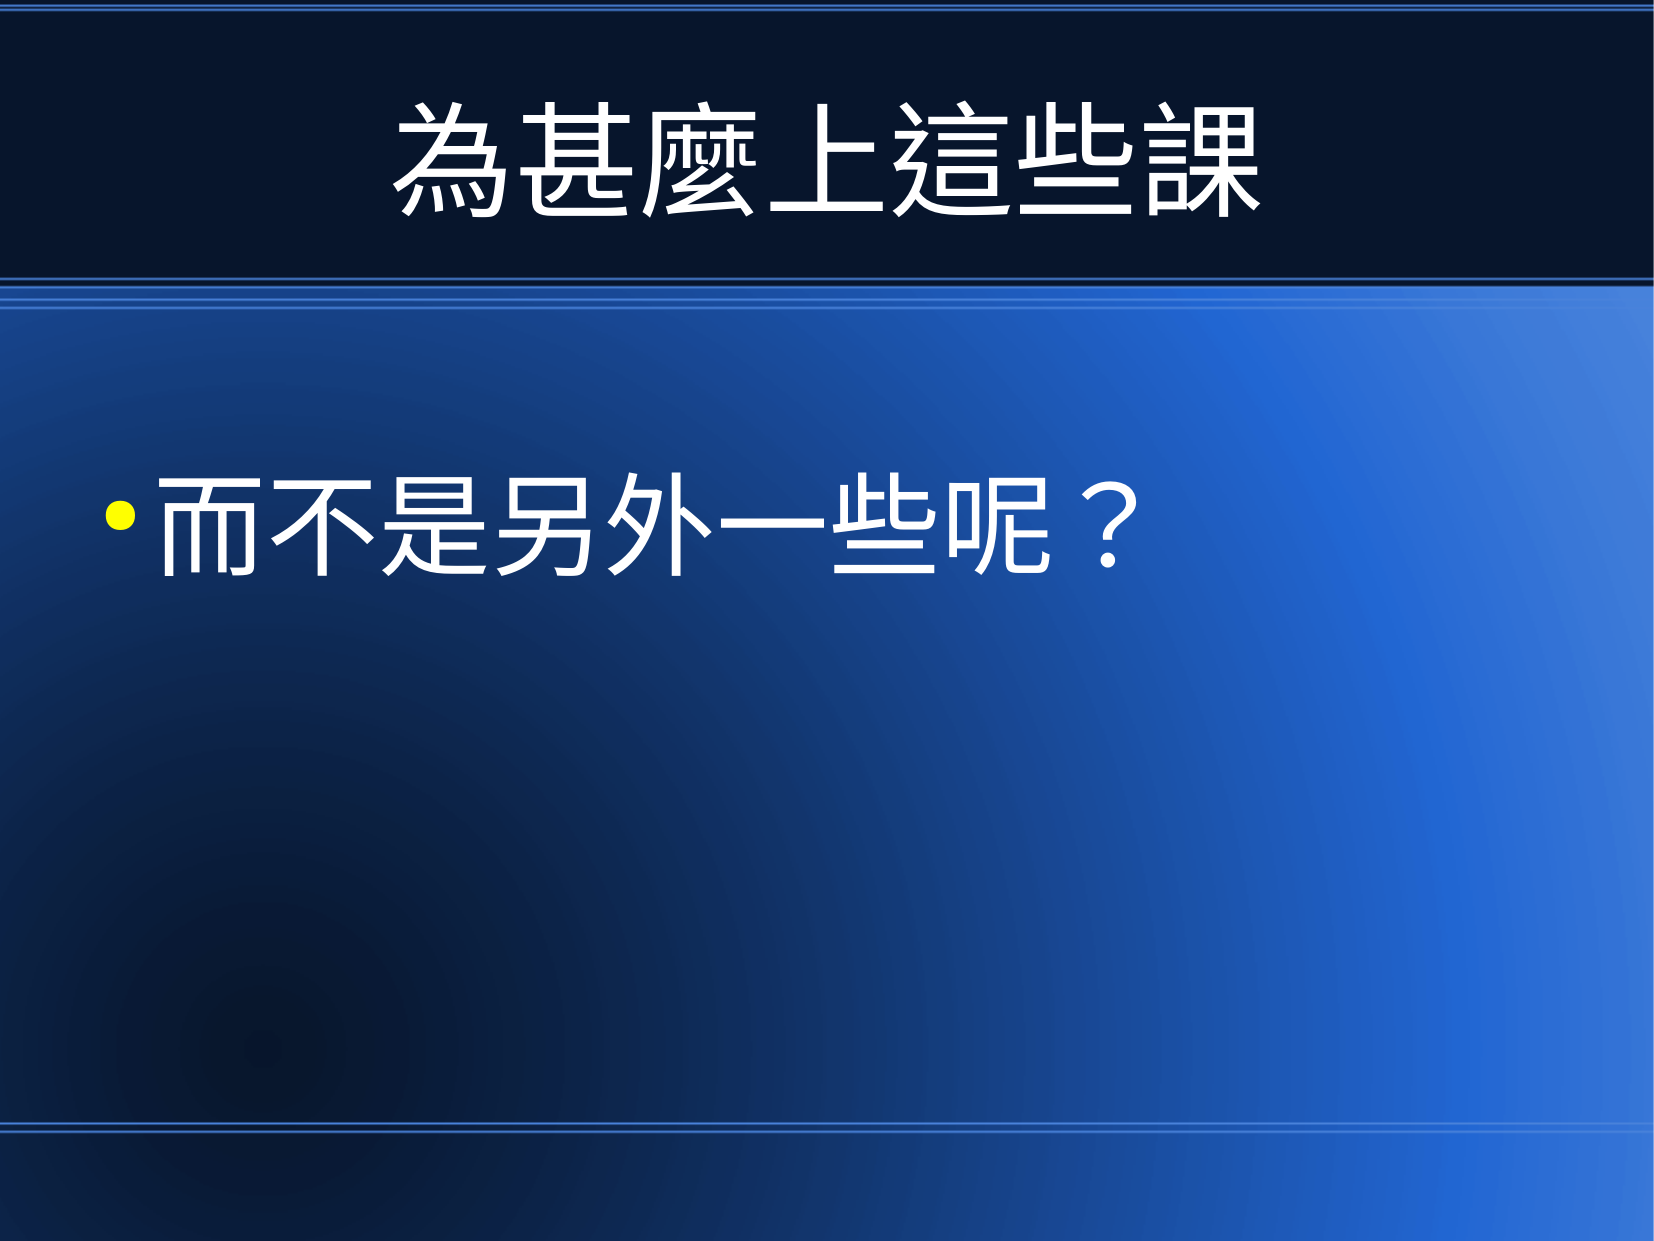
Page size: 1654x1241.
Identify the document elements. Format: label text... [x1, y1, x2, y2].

title 為甚麼上這些課 [82, 49, 1571, 257]
picture [0, 0, 1654, 1241]
list 而不是另外一些呢？ [82, 355, 1571, 1241]
